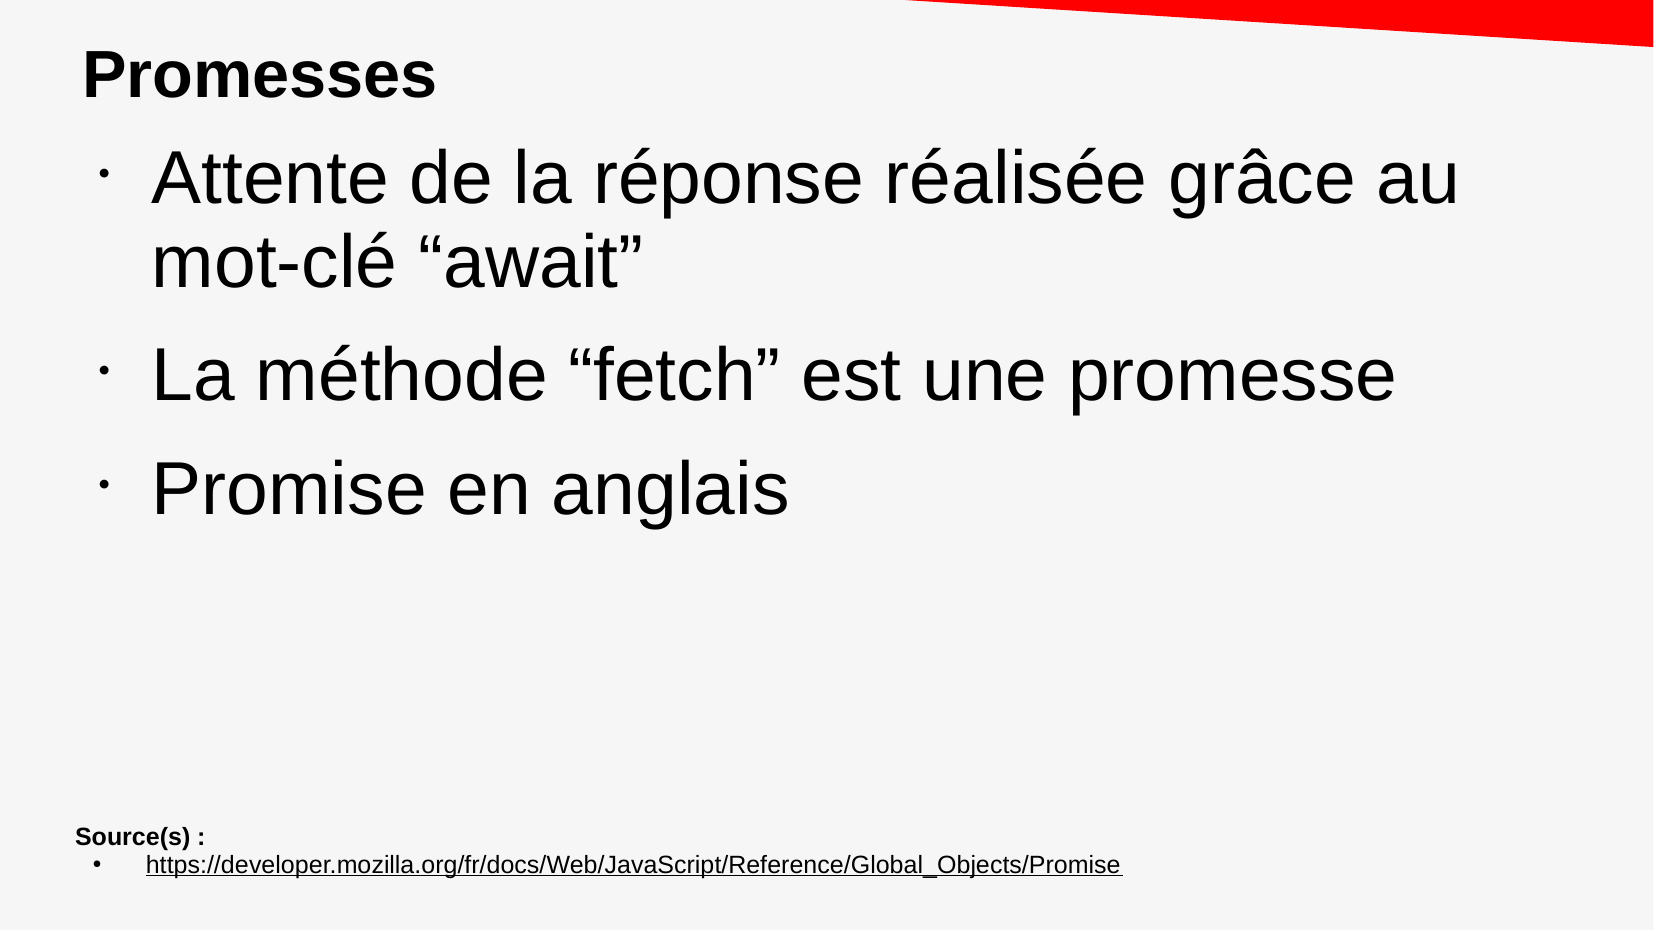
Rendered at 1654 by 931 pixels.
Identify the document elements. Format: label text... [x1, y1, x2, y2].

list Attente de la réponse réalisée grâce au mot-clé “await” La méthode “fetch” est une promesse Promise en anglais [80, 135, 1620, 798]
title Promesses [82, 37, 1571, 114]
text_box [904, 0, 1654, 48]
text_box Source(s) : https://developer.mozilla.org/fr/docs/Web/JavaScript/Reference/Global_Objects/Promise [60, 814, 1546, 929]
